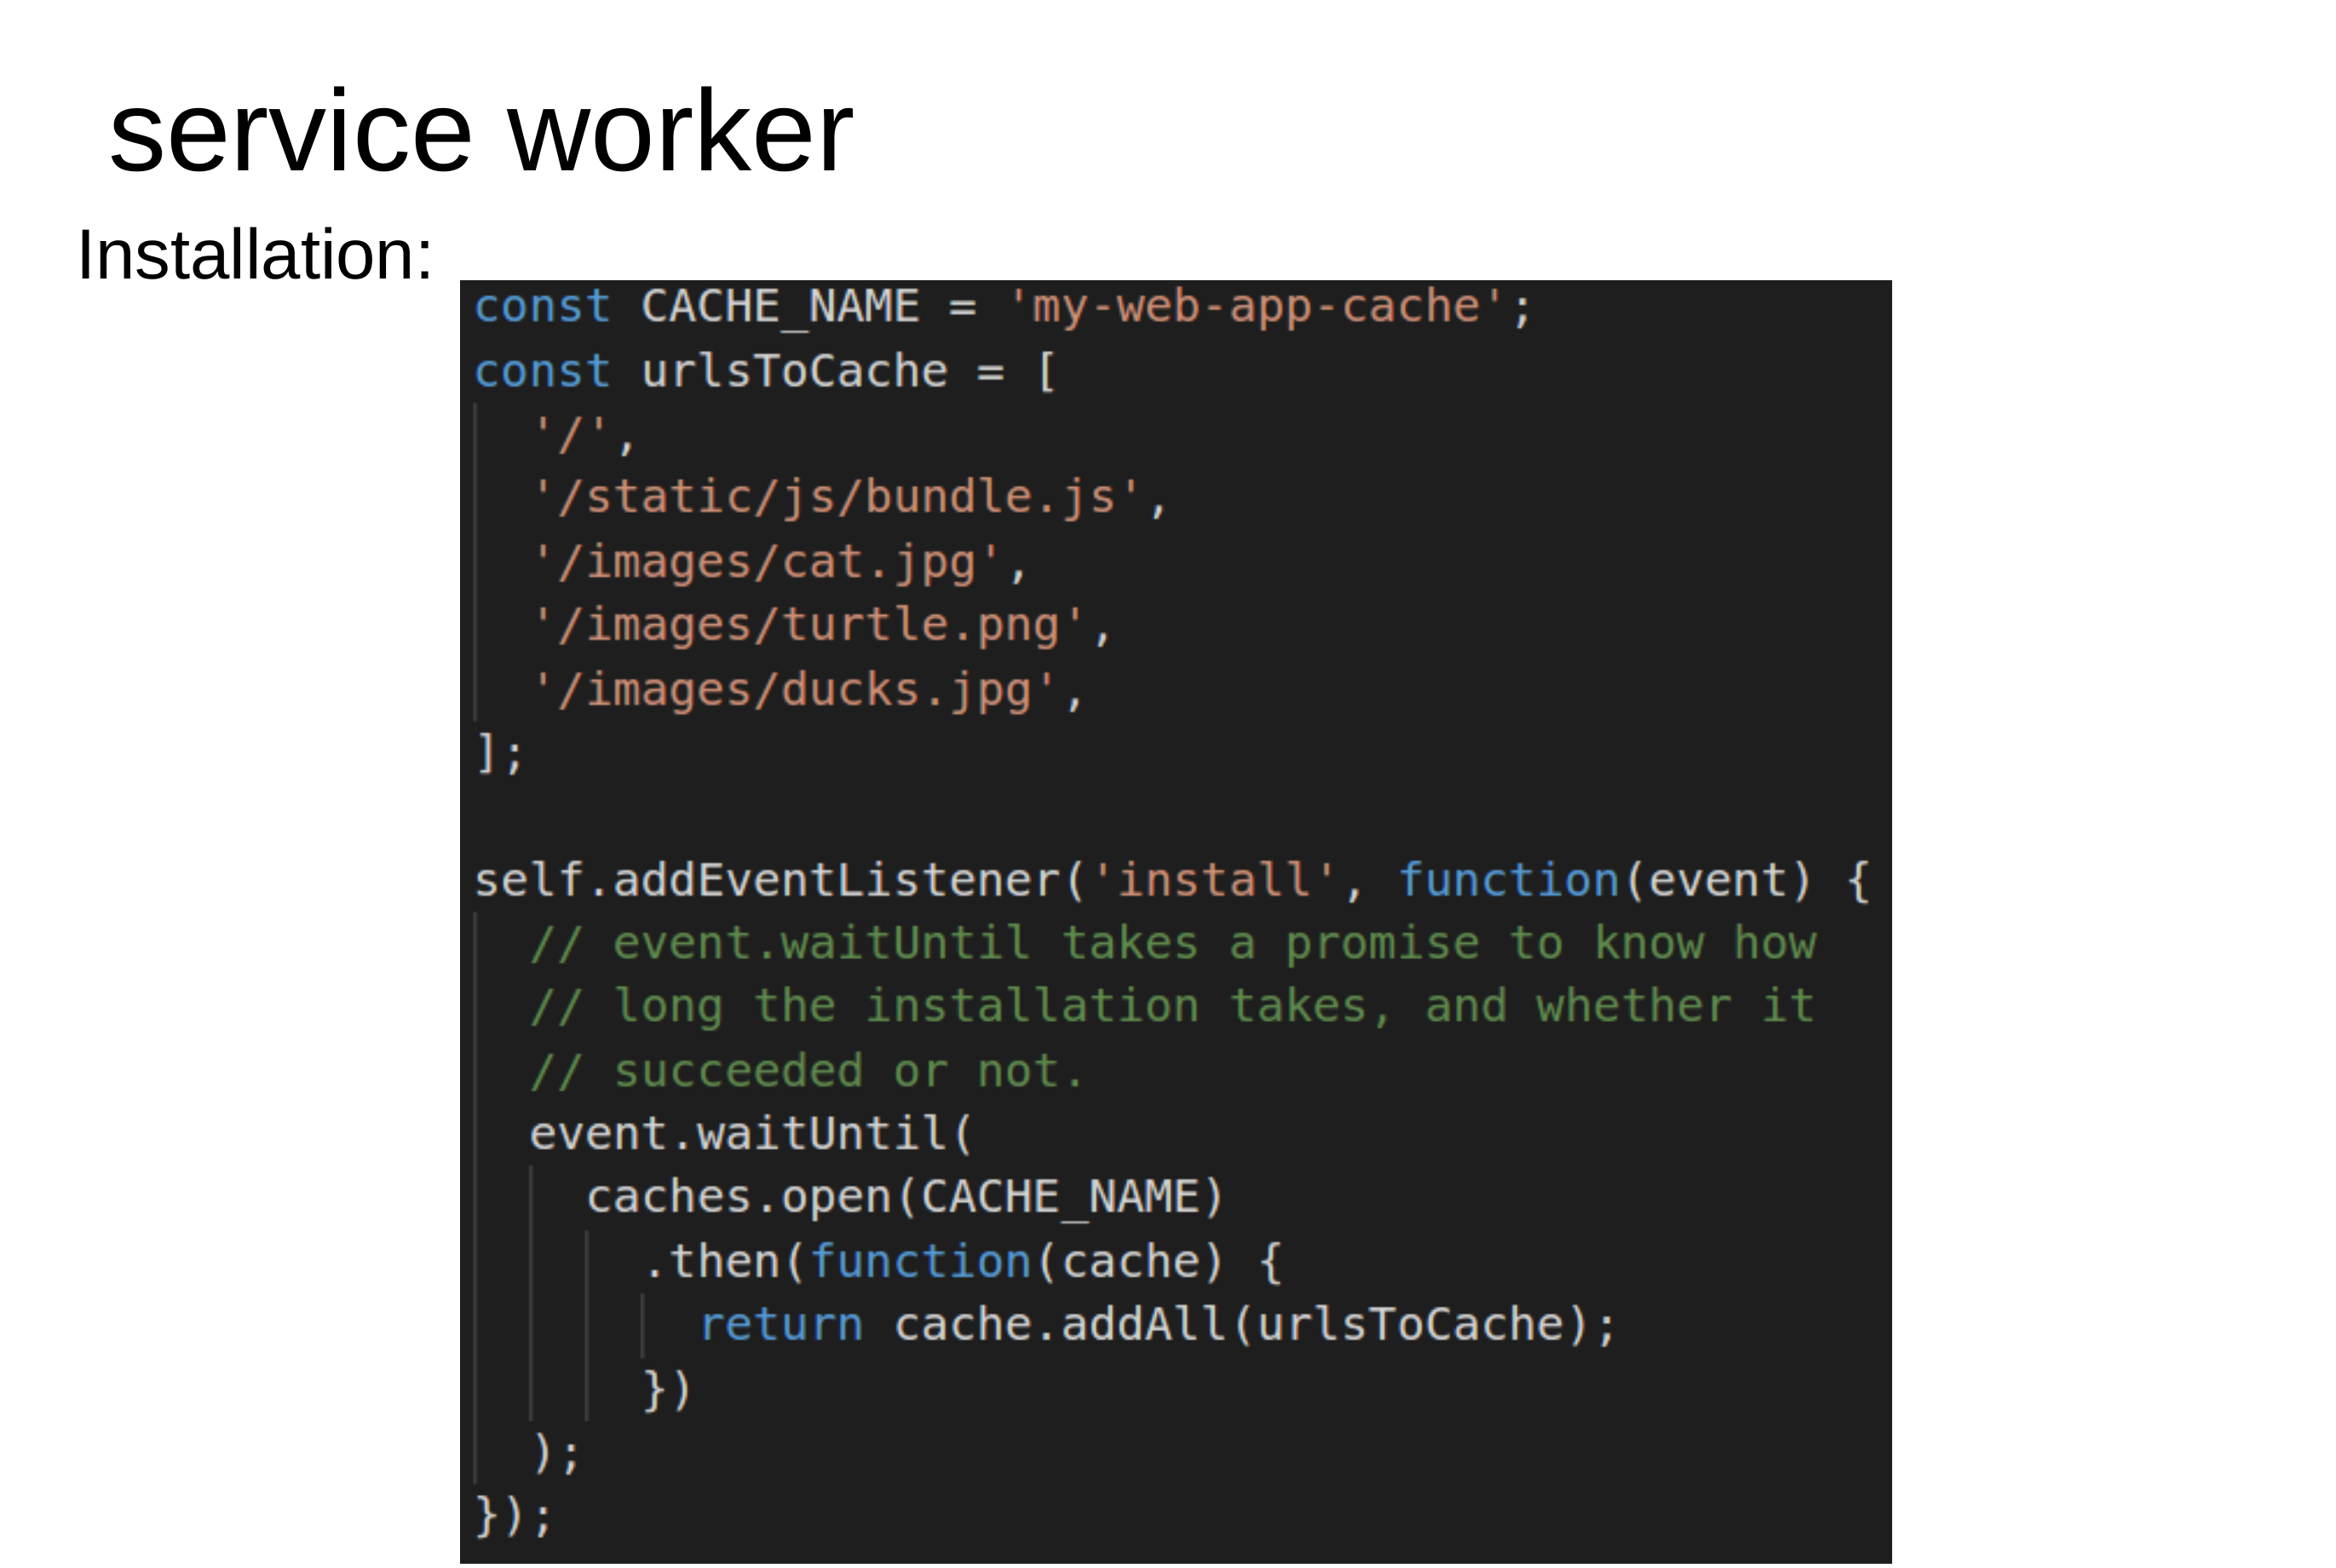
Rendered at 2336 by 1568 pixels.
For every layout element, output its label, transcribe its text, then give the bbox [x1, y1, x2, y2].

title service worker [0, 0, 964, 324]
text_box Installation: [63, 208, 806, 360]
picture [460, 280, 1892, 1564]
